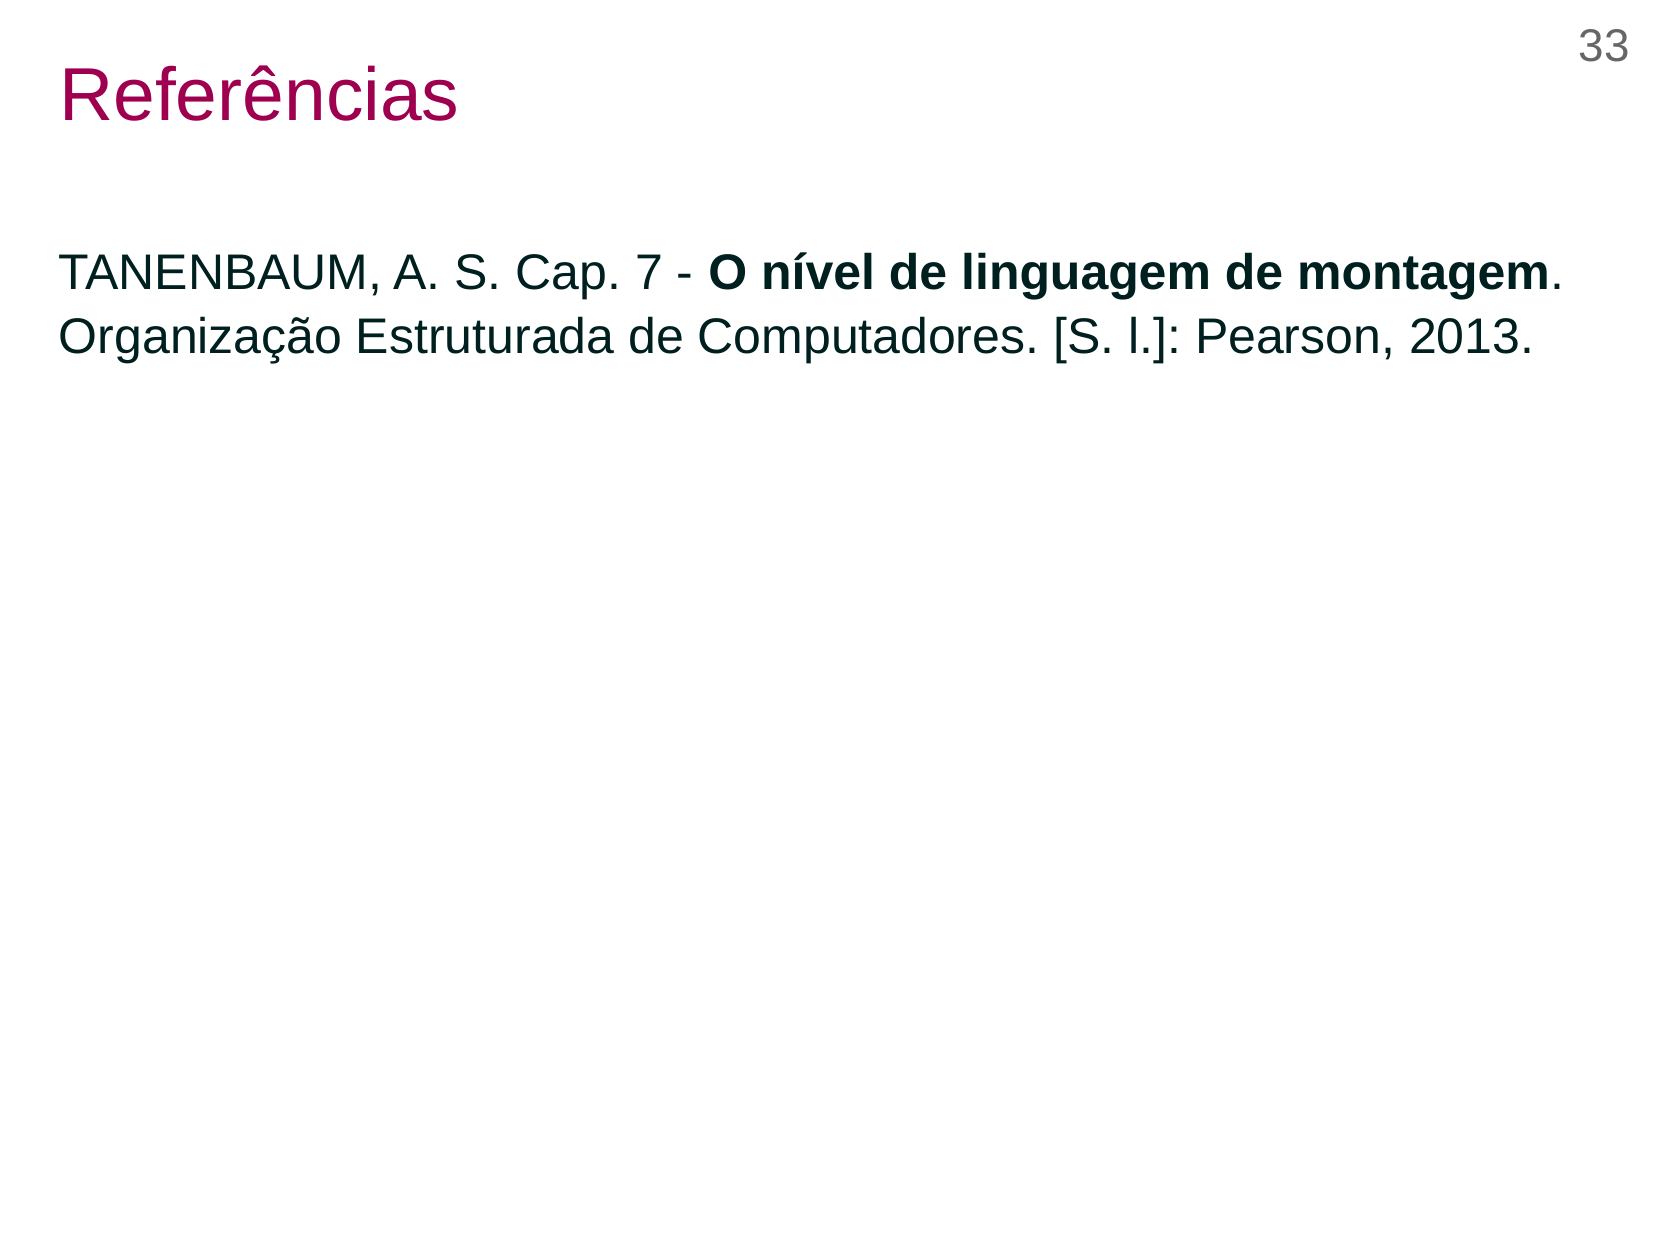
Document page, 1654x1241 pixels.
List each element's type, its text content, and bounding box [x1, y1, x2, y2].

title Referências [59, 29, 1595, 148]
list TANENBAUM, A. S. Cap. 7 - O nível de linguagem de montagem. Organização Estruturada de Computadores. [S. l.]: Pearson, 2013. [59, 236, 1595, 1211]
